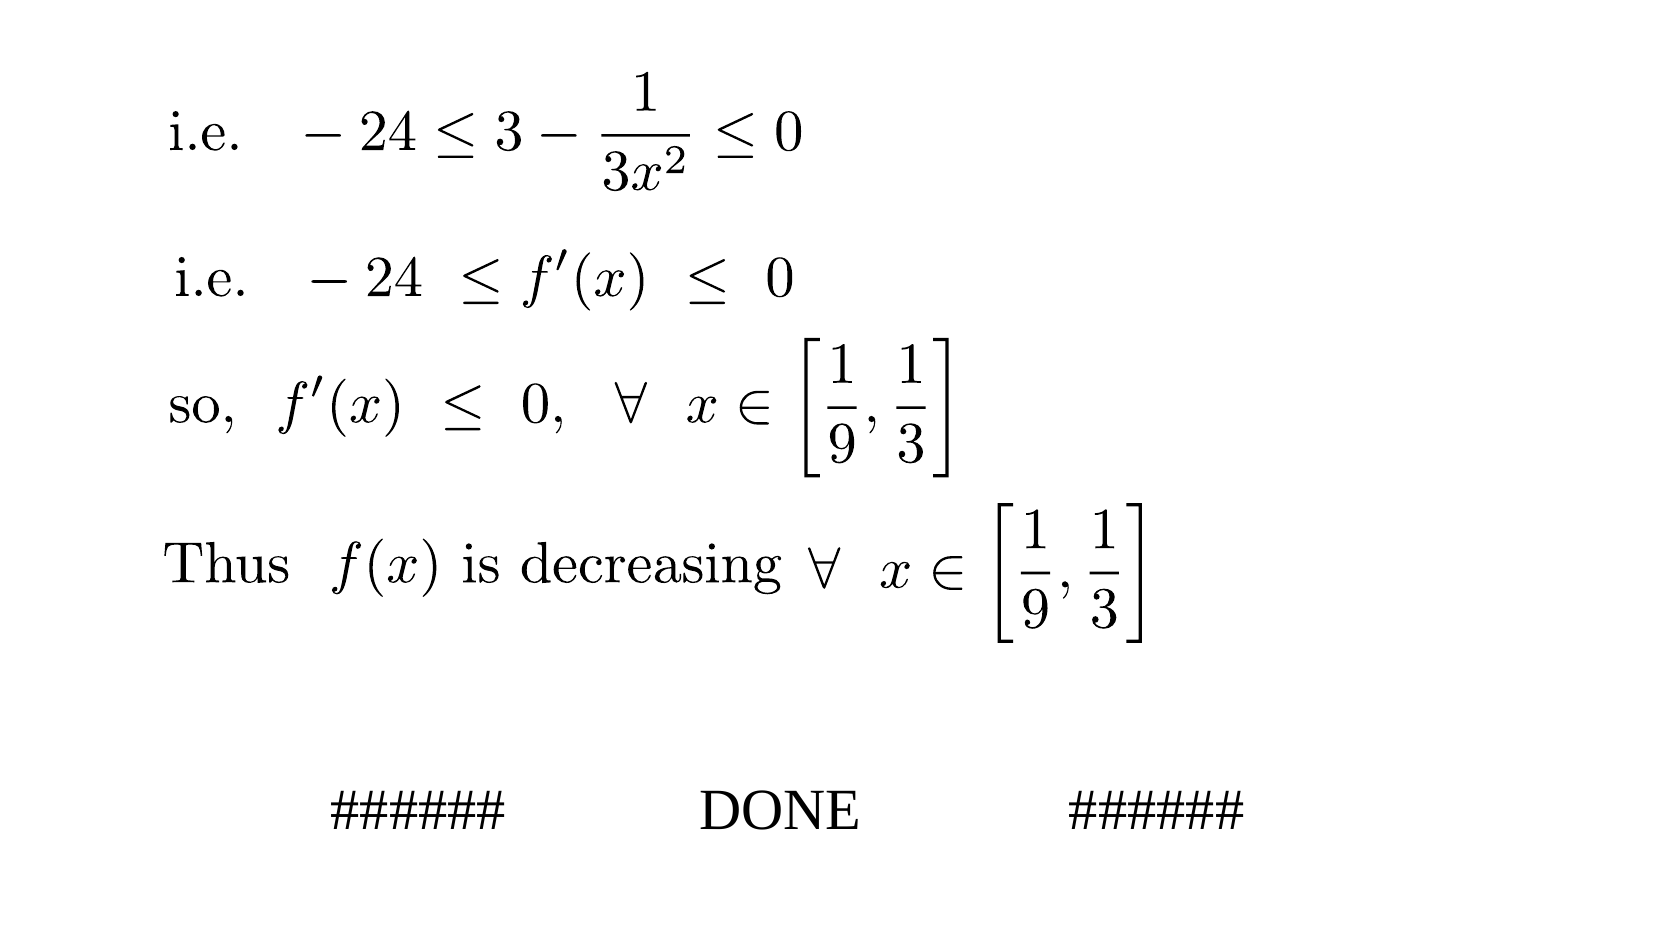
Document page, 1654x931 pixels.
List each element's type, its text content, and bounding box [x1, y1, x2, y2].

text_box [176, 249, 793, 311]
text_box [170, 71, 802, 192]
title ###### DONE ###### [35, 37, 1607, 898]
text_box [170, 337, 949, 478]
text_box [807, 503, 1142, 643]
text_box [164, 538, 782, 597]
